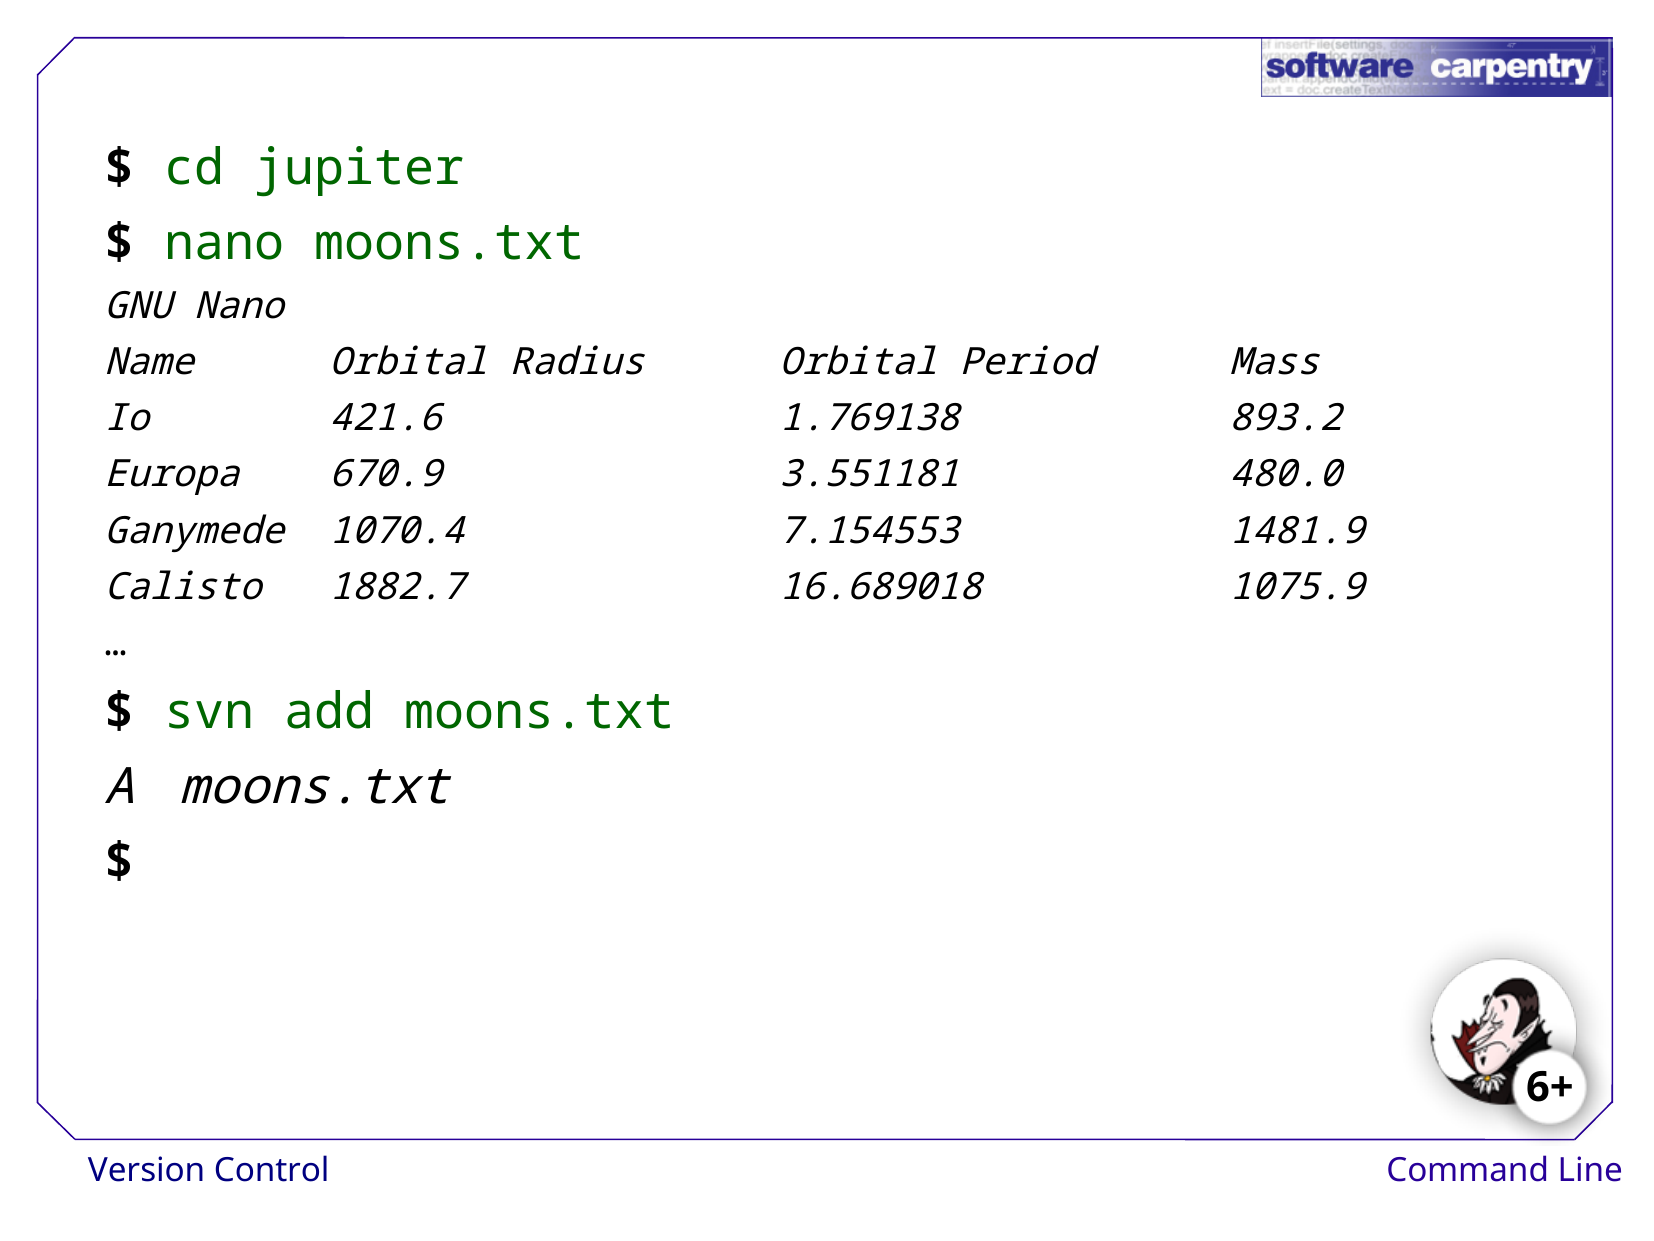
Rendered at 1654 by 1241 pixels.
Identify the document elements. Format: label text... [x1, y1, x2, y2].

picture [1261, 39, 1613, 97]
text_box 6+ [1505, 1057, 1595, 1119]
text_box $ cd jupiter $ nano moons.txt GNU Nano Name Orbital Radius Orbital Period Mass Io 421.6 1.769138 893.2 Europa 670.9 3.551181 480.0 Ganymede 1070.4 7.154553 1481.9 Calisto 1882.7 16.689018 1075.9 … $ svn add moons.txt A moons.txt $ [89, 112, 1572, 1036]
picture [1393, 926, 1618, 1146]
